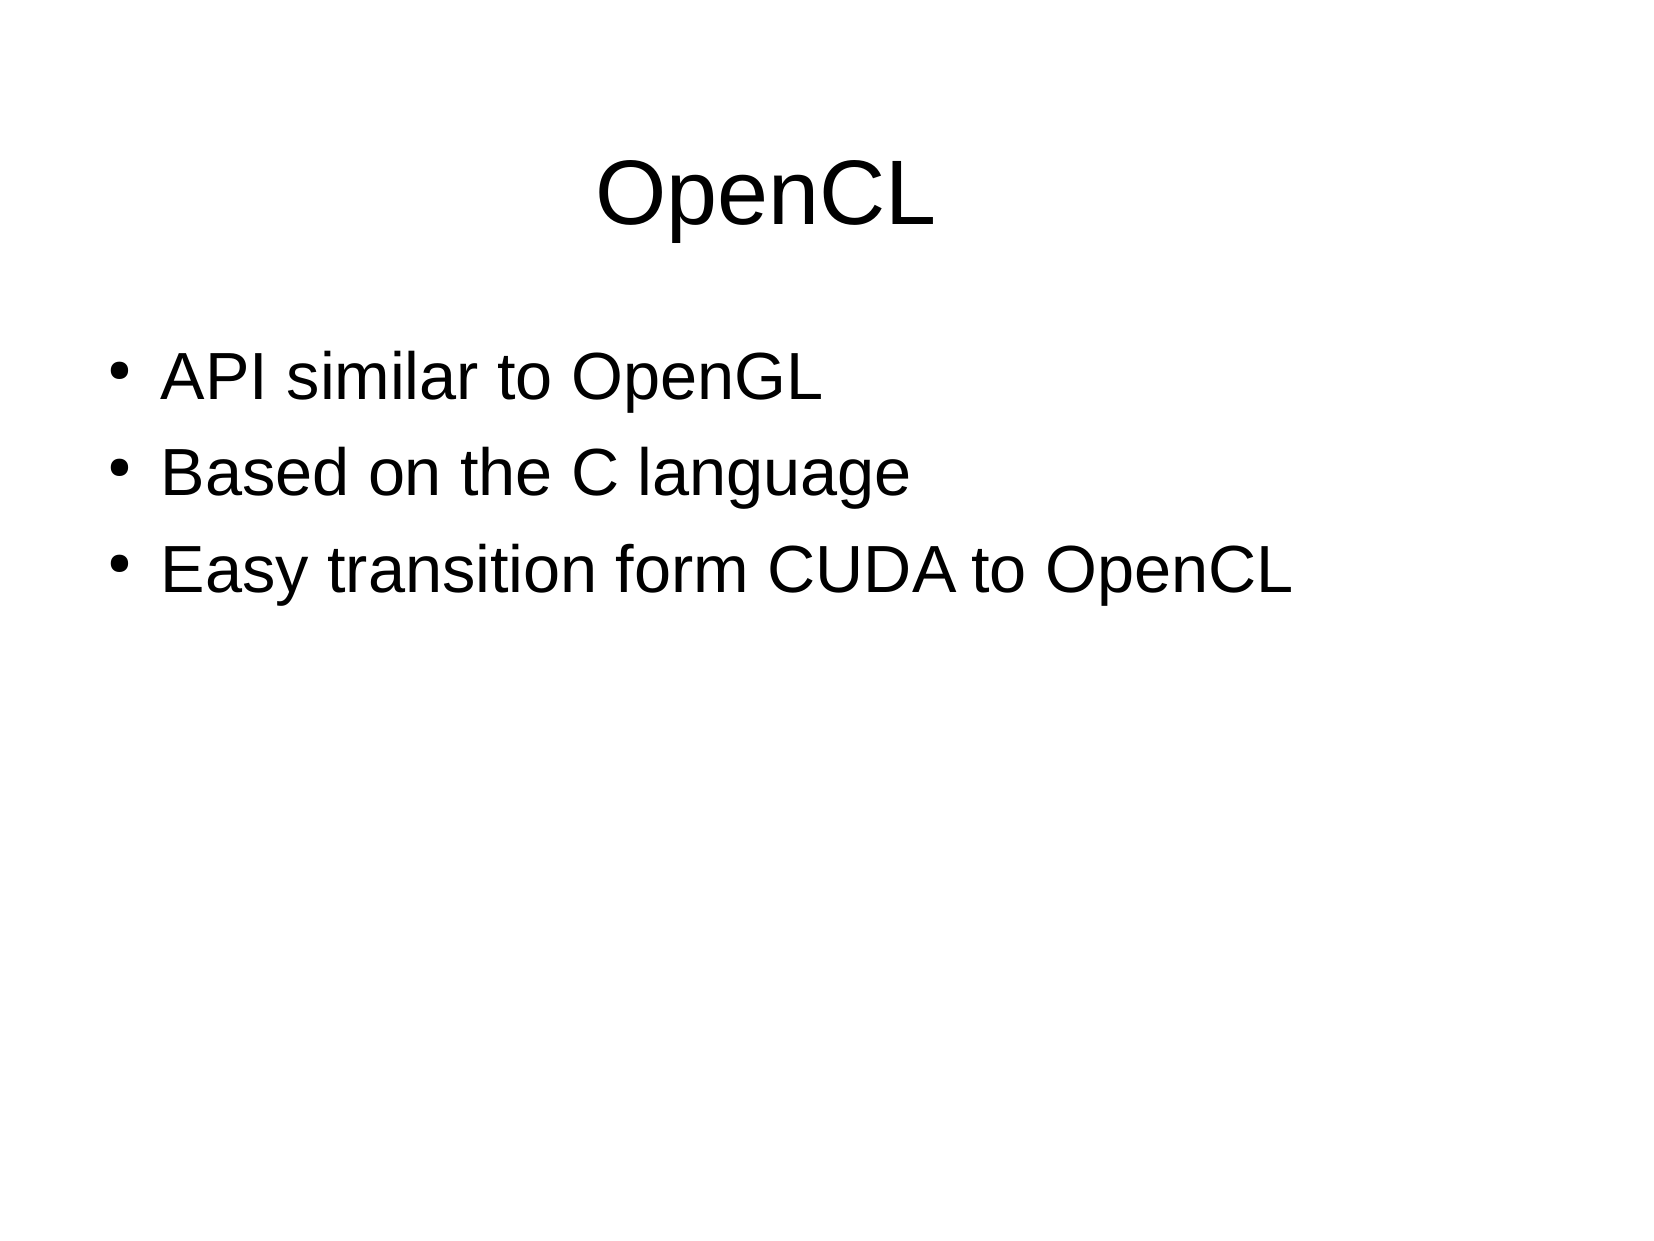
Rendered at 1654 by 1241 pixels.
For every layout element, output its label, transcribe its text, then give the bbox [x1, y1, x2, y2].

list API similar to OpenGL Based on the C language Easy transition form CUDA to OpenCL [75, 324, 1426, 963]
title OpenCL [75, 75, 1426, 301]
